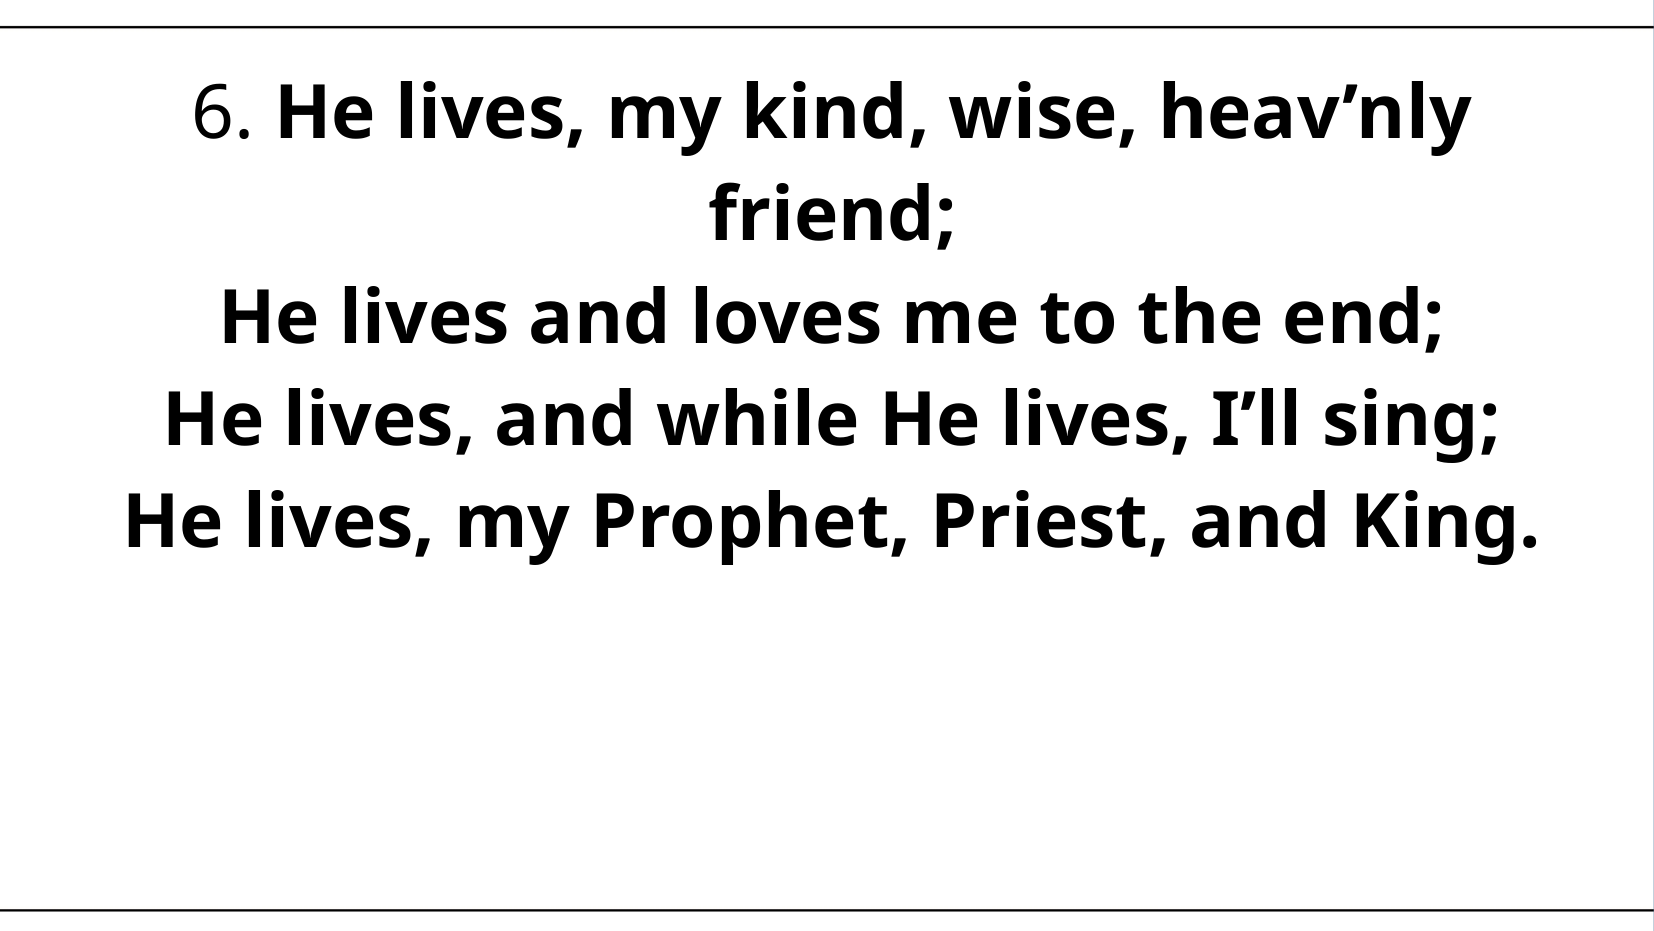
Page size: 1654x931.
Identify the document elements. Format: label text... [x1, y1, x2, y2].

text_box 6. He lives, my kind, wise, heav’nly friend; He lives and loves me to the end; He lives, and while He lives, I’ll sing; He lives, my Prophet, Priest, and King. [75, 50, 1591, 466]
picture [0, 0, 1654, 931]
